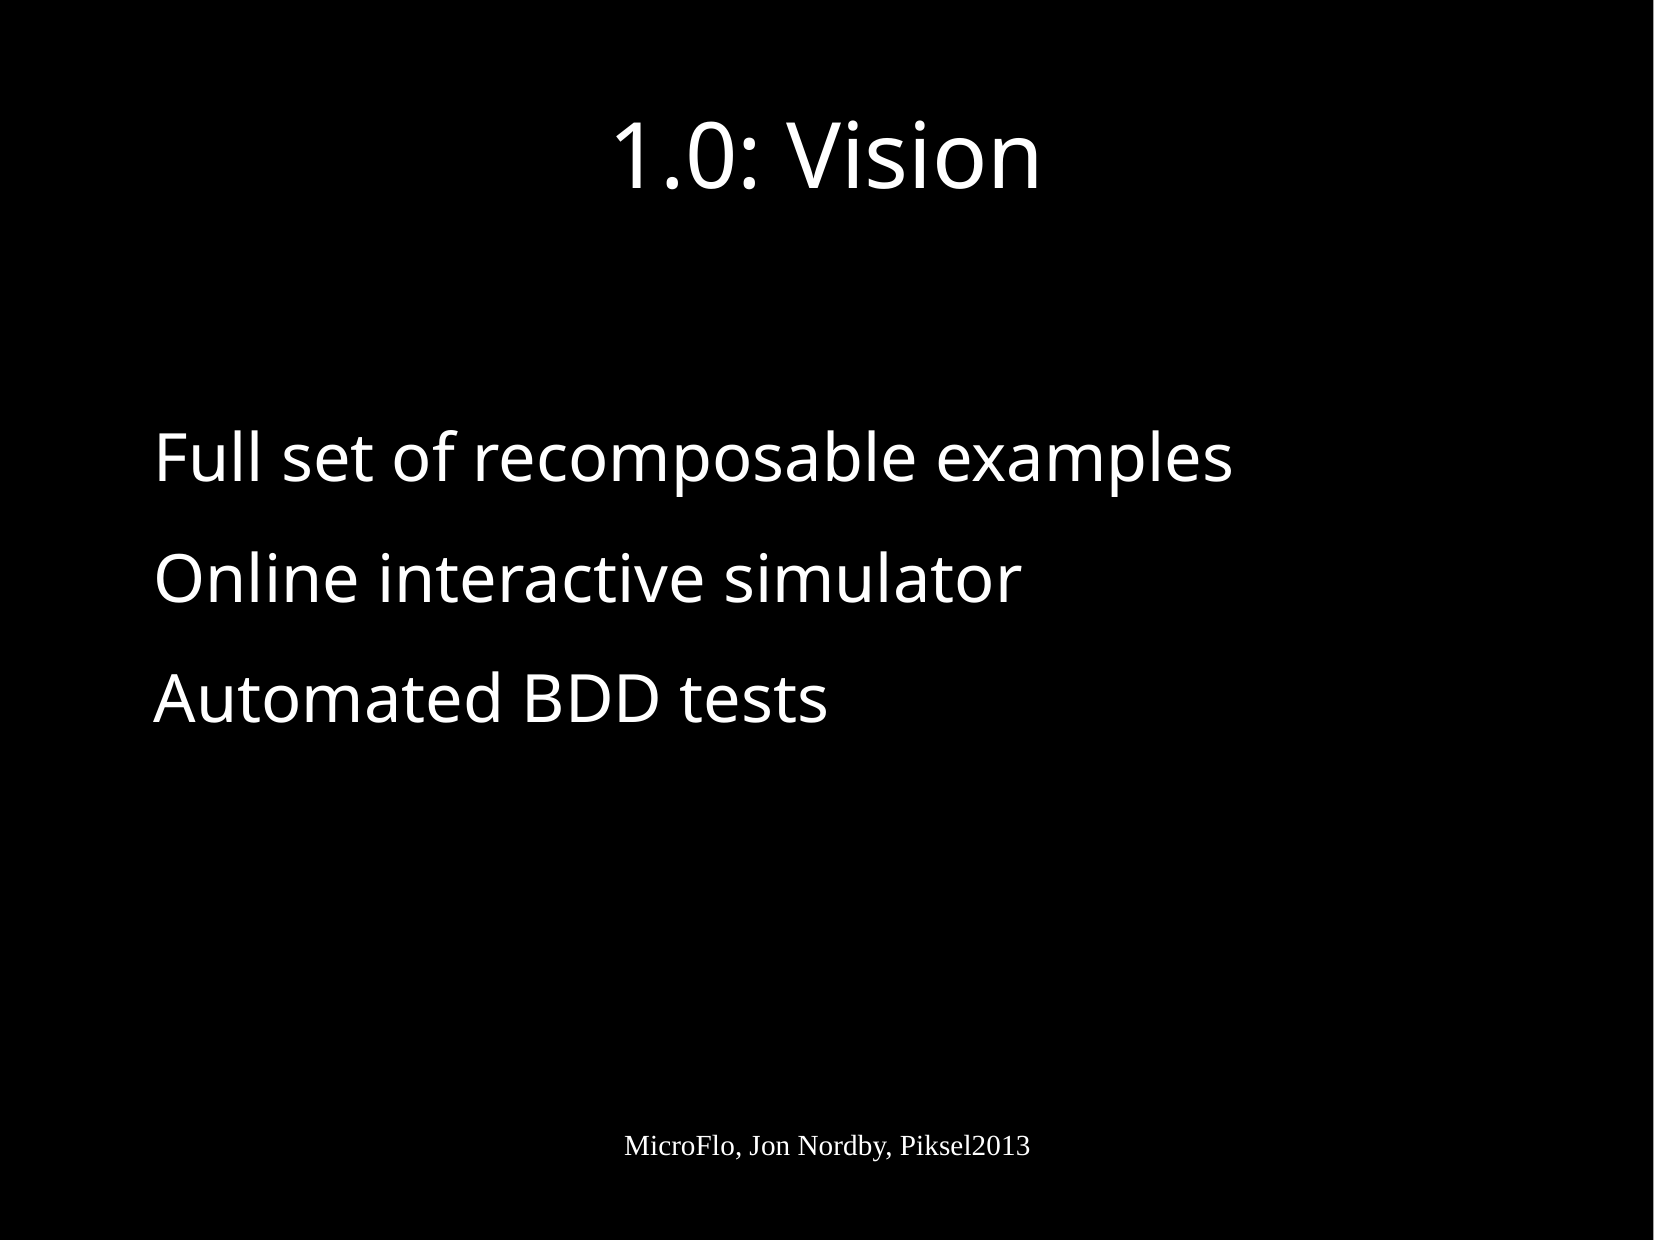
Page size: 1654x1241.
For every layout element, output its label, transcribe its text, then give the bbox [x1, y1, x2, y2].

list Full set of recomposable examples Online interactive simulator Automated BDD tests [82, 290, 1571, 1010]
title 1.0: Vision [82, 49, 1571, 257]
